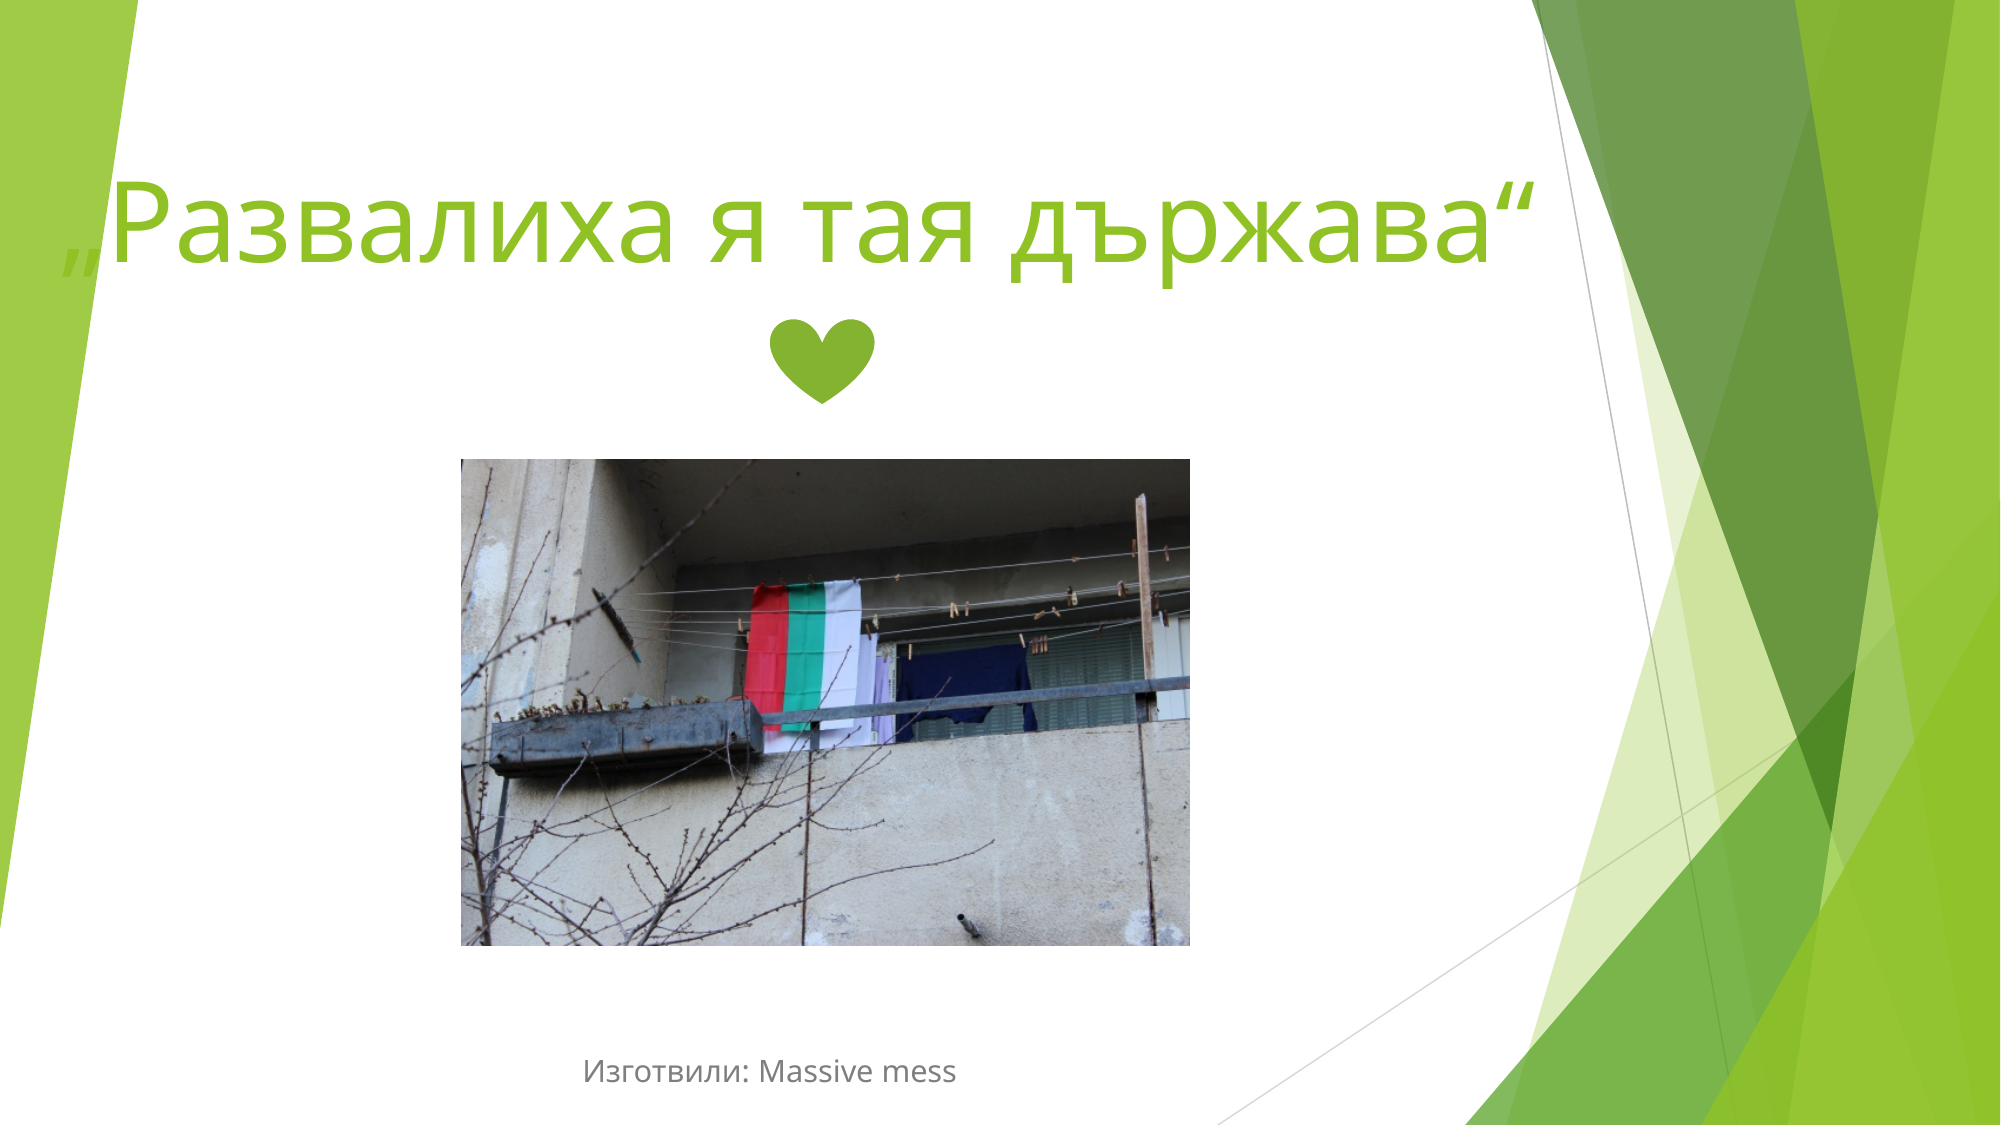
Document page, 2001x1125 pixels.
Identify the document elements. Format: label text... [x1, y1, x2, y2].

picture [461, 459, 1190, 946]
subtitle Изготвили: Massive mess [567, 1044, 1004, 1125]
text_box [768, 317, 877, 407]
title „Развалиха я тая държава“ [11, 142, 1585, 263]
